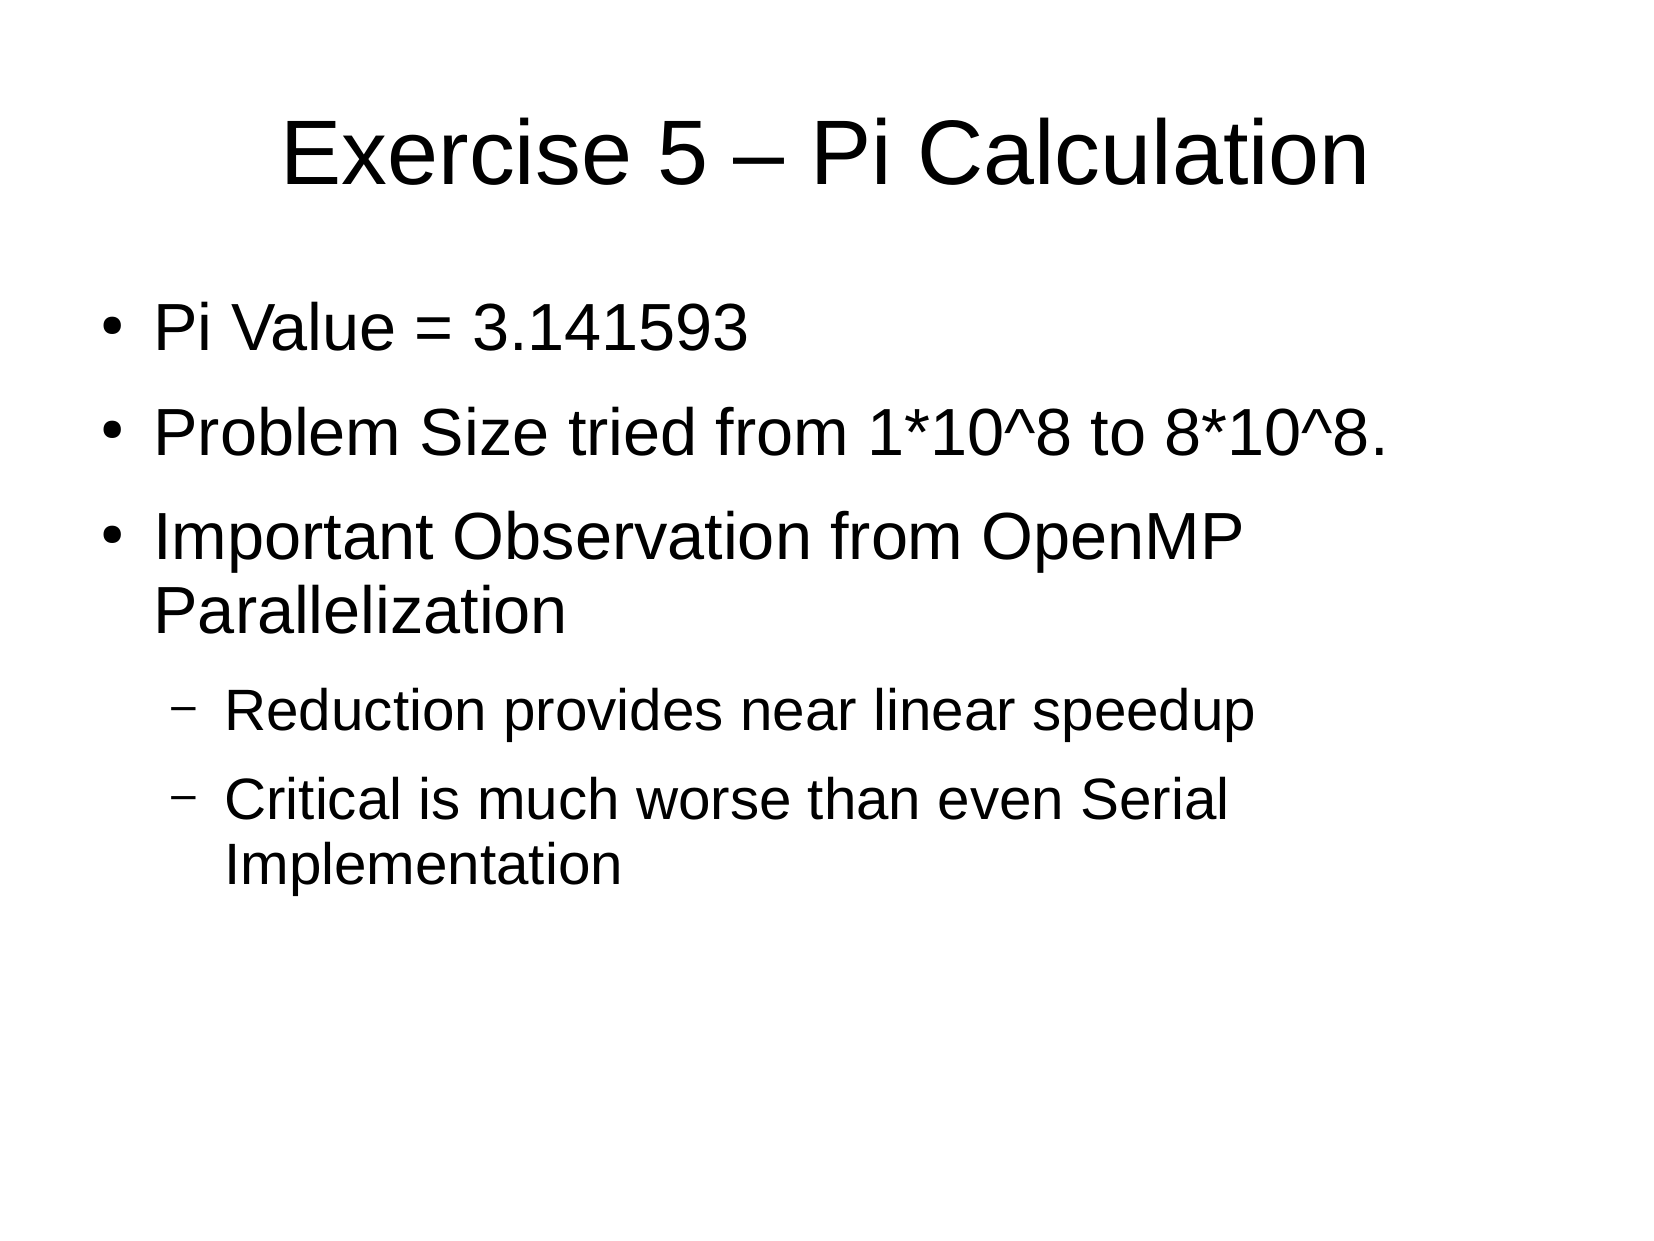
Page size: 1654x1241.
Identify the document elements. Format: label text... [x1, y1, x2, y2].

title Exercise 5 – Pi Calculation [82, 49, 1571, 257]
list Pi Value = 3.141593 Problem Size tried from 1*10^8 to 8*10^8. Important Observation from OpenMP Parallelization Reduction provides near linear speedup Critical is much worse than even Serial Implementation [82, 290, 1571, 1010]
